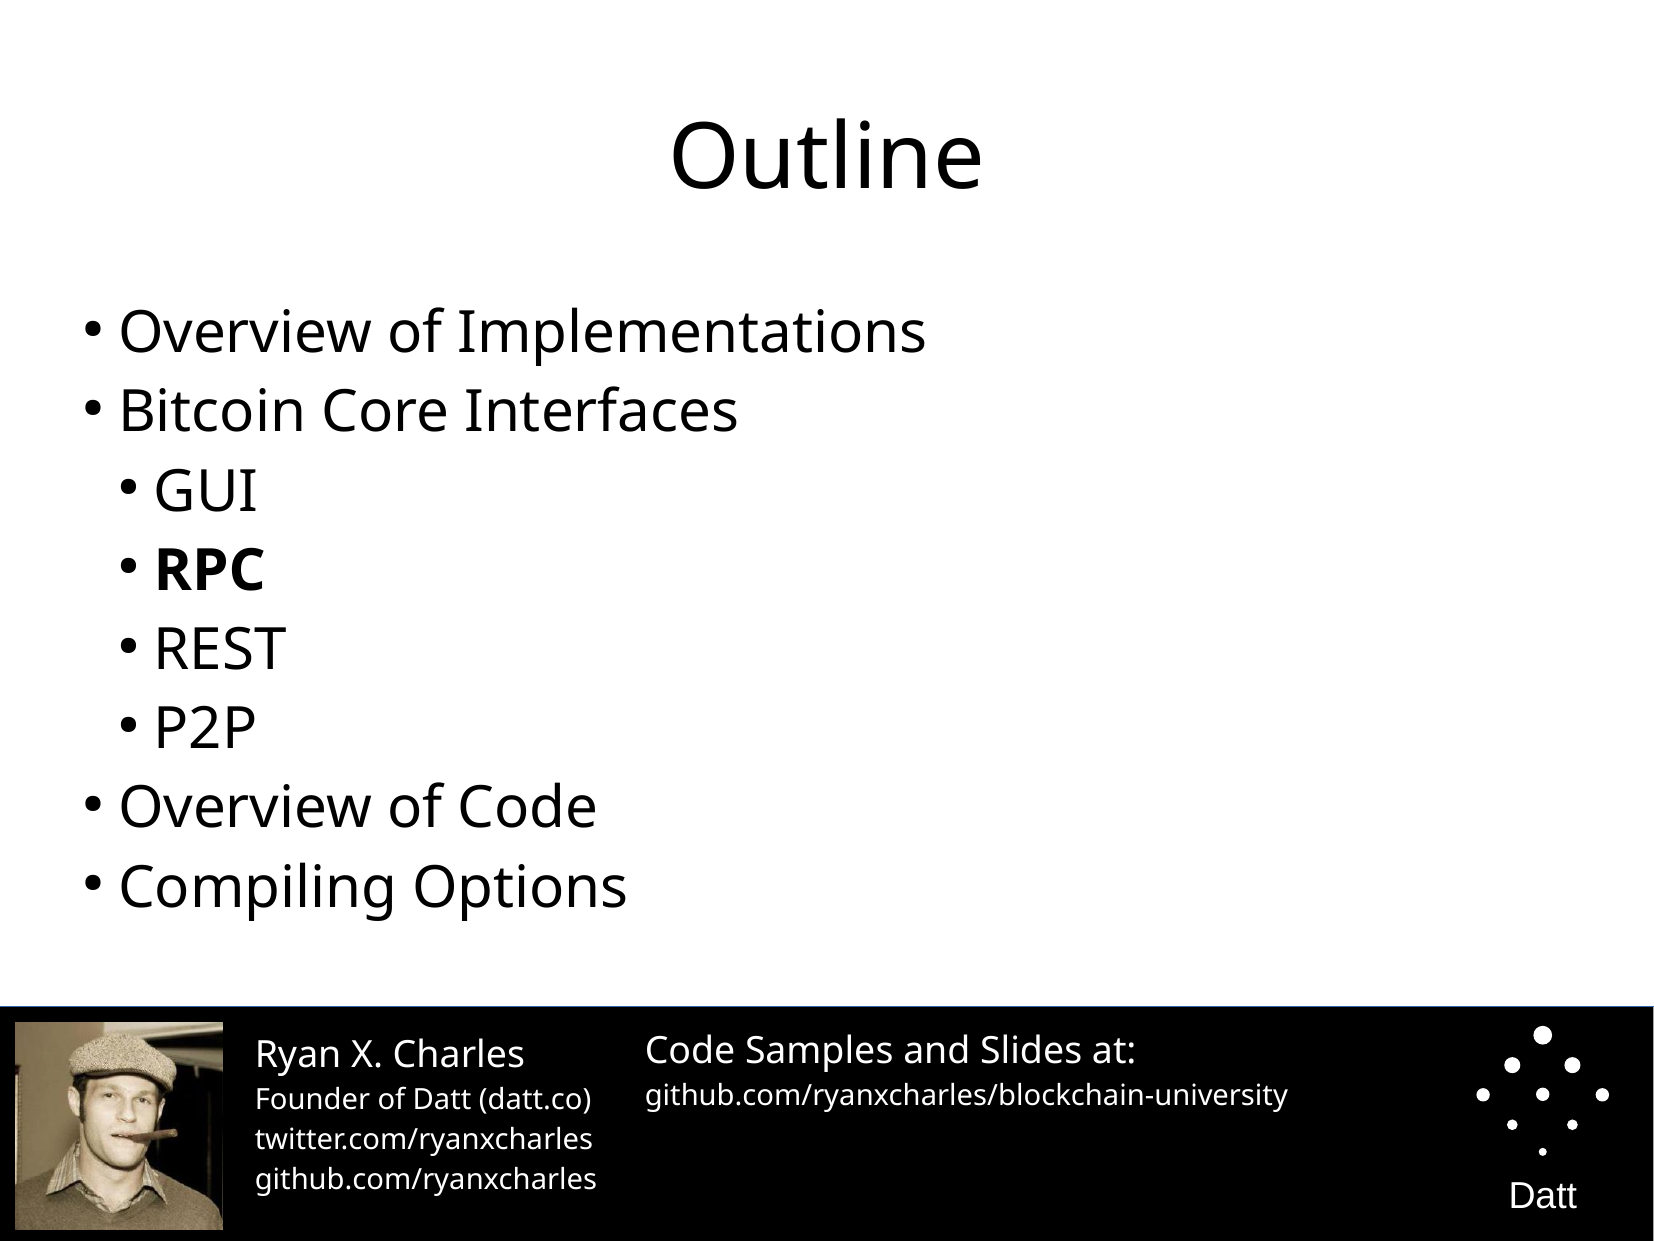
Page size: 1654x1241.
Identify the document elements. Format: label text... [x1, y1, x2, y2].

picture [15, 1022, 223, 1231]
text_box Datt [1452, 1167, 1633, 1241]
text_box Code Samples and Slides at: github.com/ryanxcharles/blockchain-university [630, 1015, 1403, 1156]
title Outline [82, 49, 1571, 257]
subtitle Overview of Implementations Bitcoin Core Interfaces GUI RPC REST P2P Overview of Code Compiling Options [82, 290, 1571, 1006]
text_box Ryan X. Charles Founder of Datt (datt.co) twitter.com/ryanxcharles github.com/ryanxcharles [240, 1020, 976, 1241]
text_box [0, 1006, 1654, 1241]
picture [1475, 1023, 1611, 1159]
